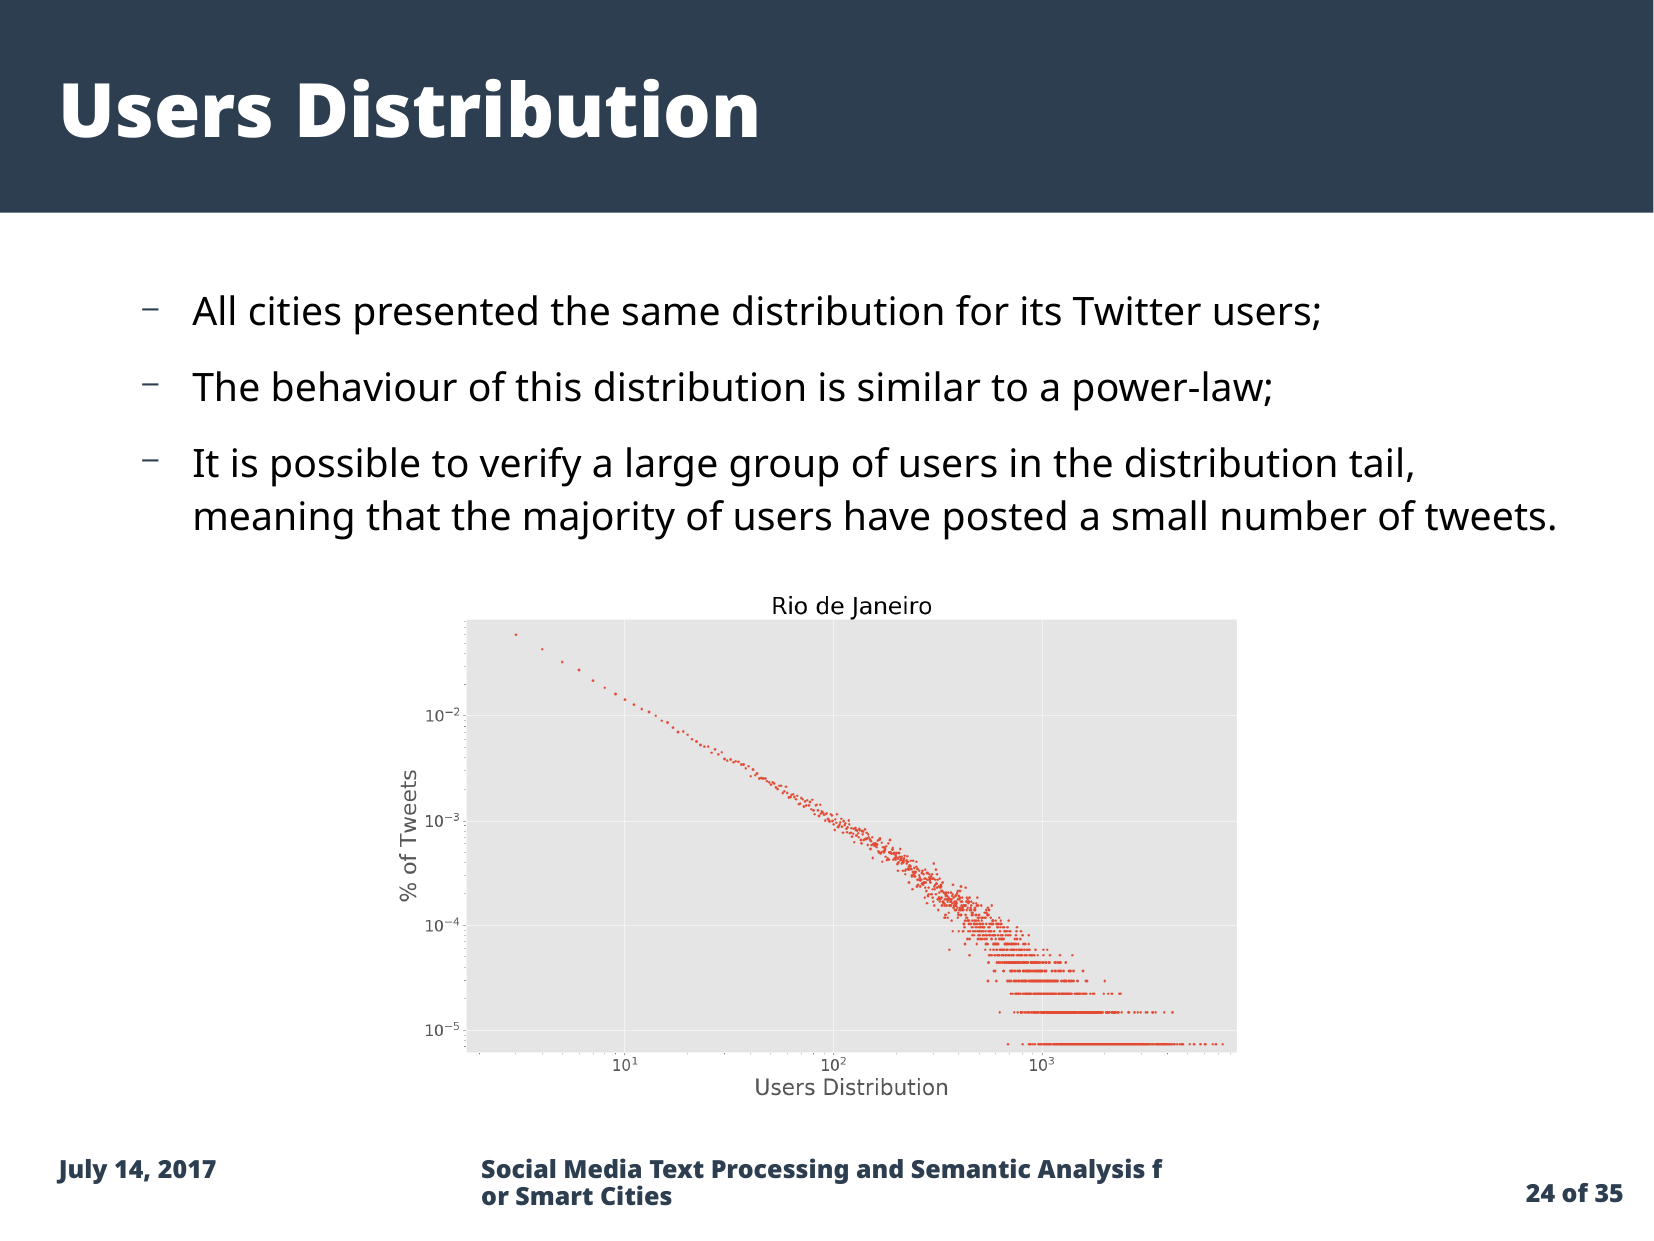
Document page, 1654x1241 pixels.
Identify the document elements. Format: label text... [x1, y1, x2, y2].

list All cities presented the same distribution for its Twitter users; The behaviour of this distribution is similar to a power-law; It is possible to verify a large group of users in the distribution tail, meaning that the majority of users have posted a small number of tweets. [59, 283, 1583, 591]
title Users Distribution [59, 29, 1595, 187]
picture [366, 591, 1276, 1123]
